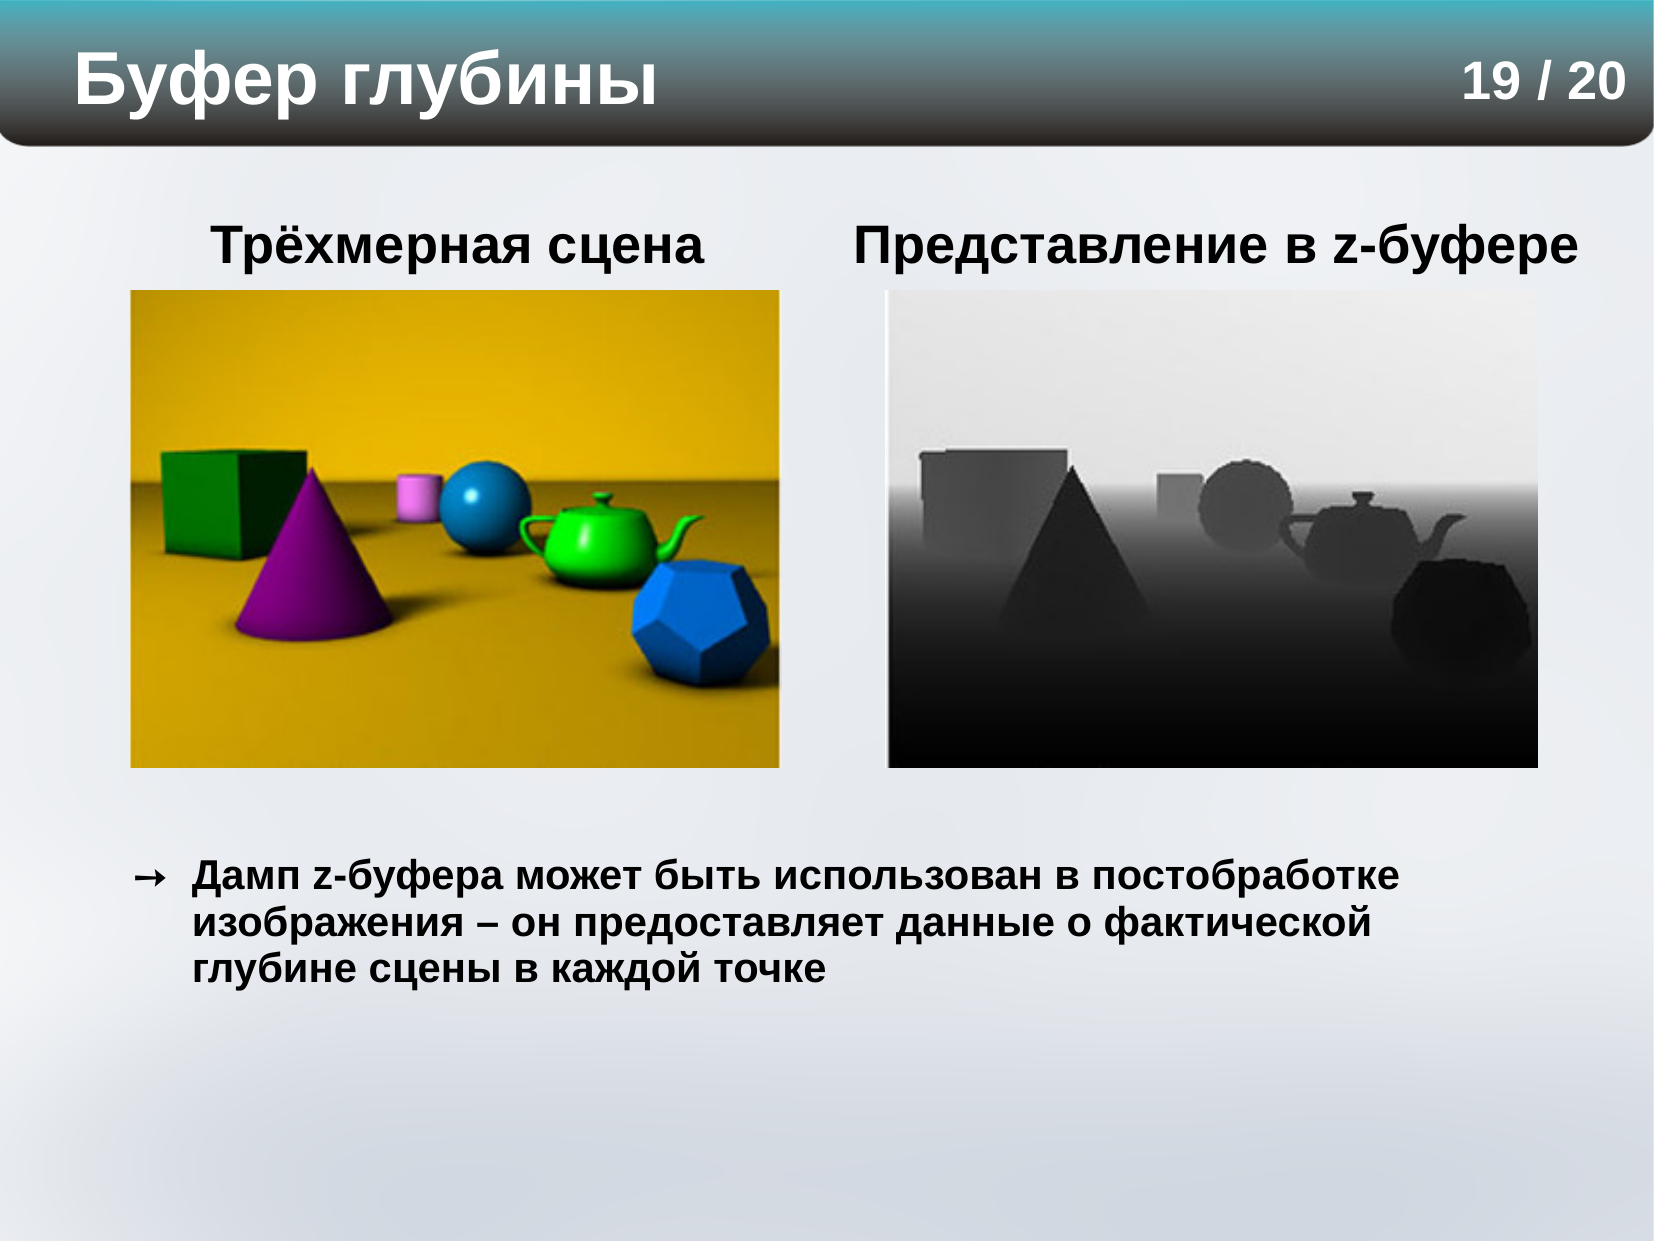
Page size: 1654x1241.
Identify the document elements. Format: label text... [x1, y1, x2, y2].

text_box <номер> / 20 [1446, 42, 1654, 179]
text_box Представление в z-буфере [838, 206, 1619, 283]
text_box Дамп z-буфера может быть использован в постобработке изображения – он предоставляет данные о фактической глубине сцены в каждой точке [118, 844, 1418, 999]
picture [0, 0, 1654, 1241]
text_box Трёхмерная сцена [147, 206, 768, 283]
text_box Буфер глубины [59, 29, 1418, 129]
